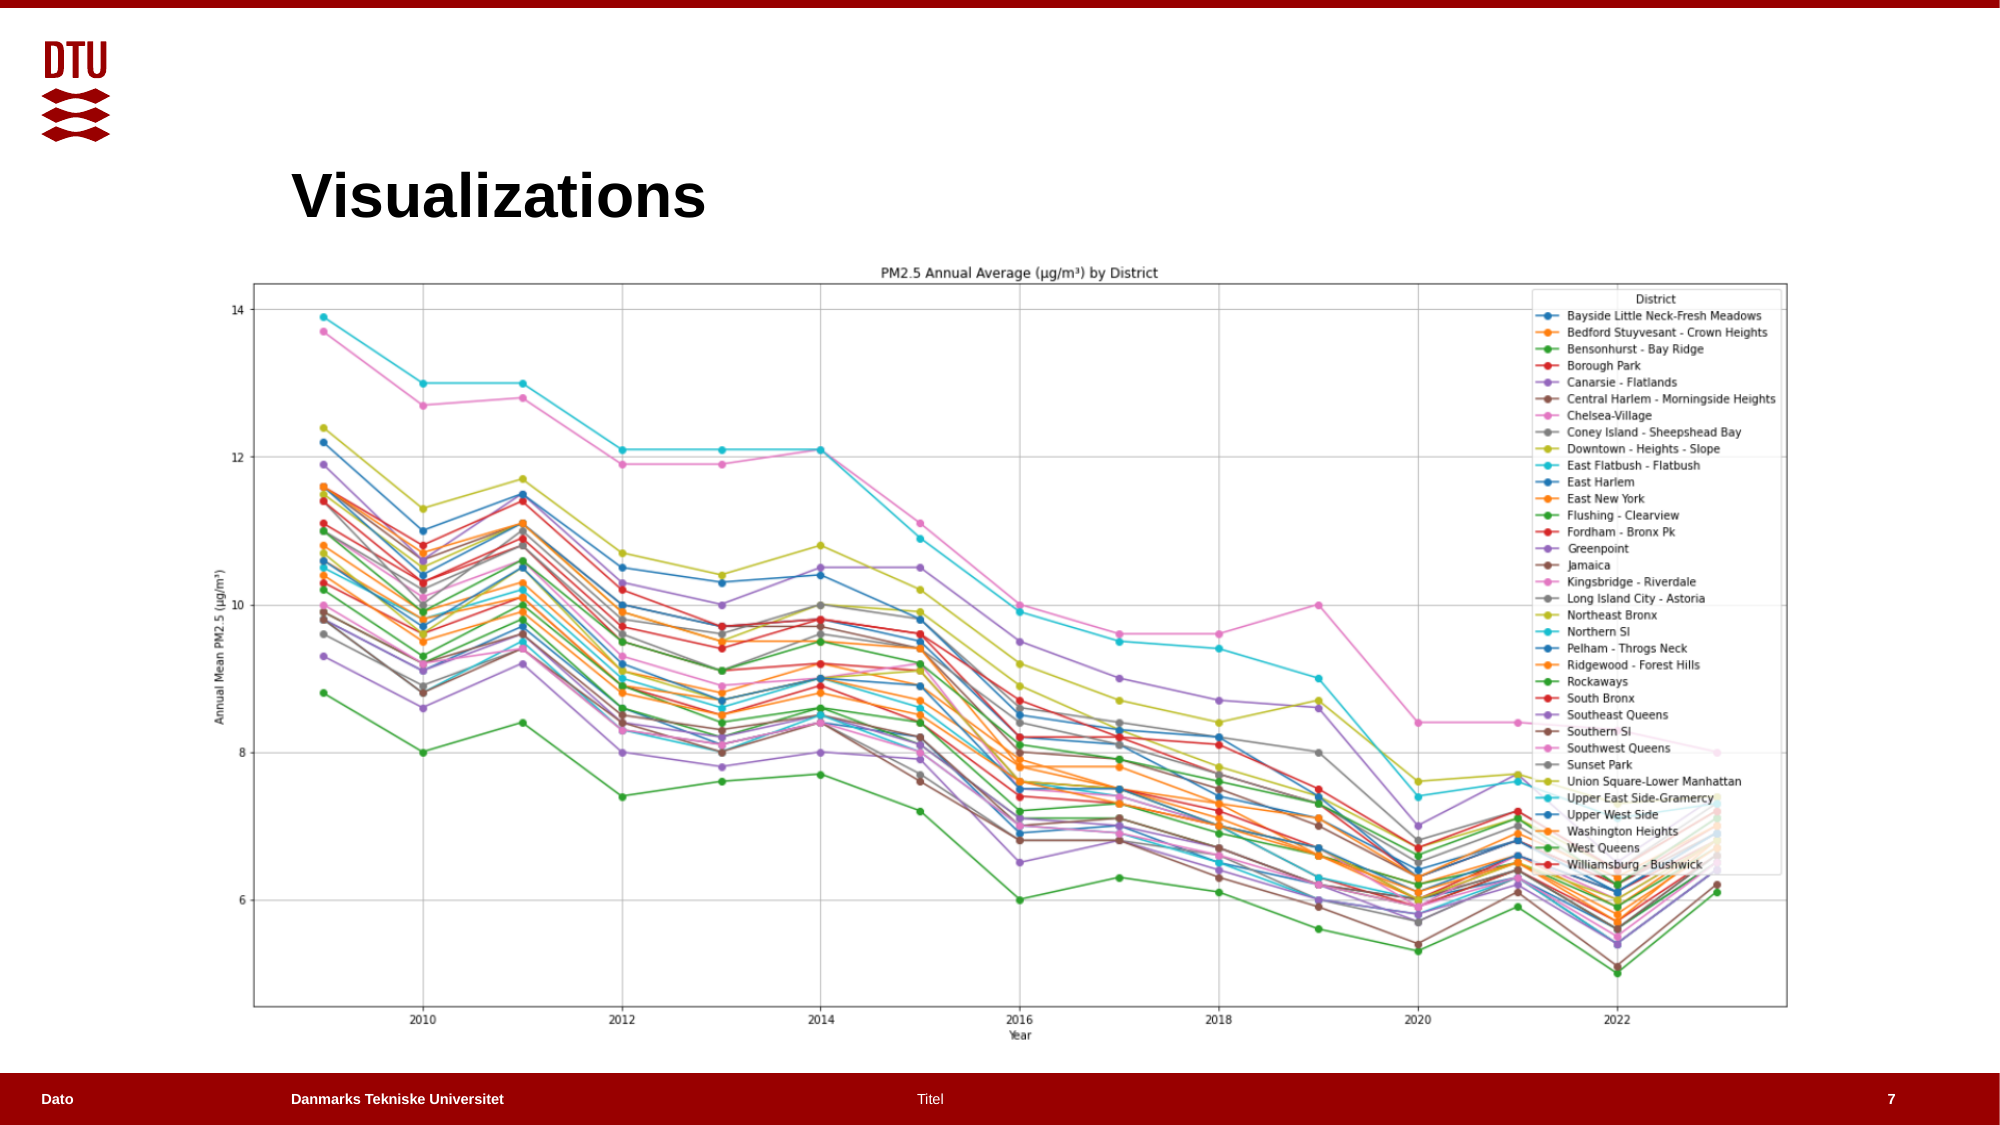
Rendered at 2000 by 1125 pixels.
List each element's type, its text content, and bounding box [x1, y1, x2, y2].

text_box Titel [917, 1073, 1819, 1125]
picture [208, 260, 1792, 1043]
text_box 5 [1887, 1073, 1959, 1125]
title Visualizations [291, 69, 1819, 230]
text_box Dato [41, 1073, 223, 1125]
